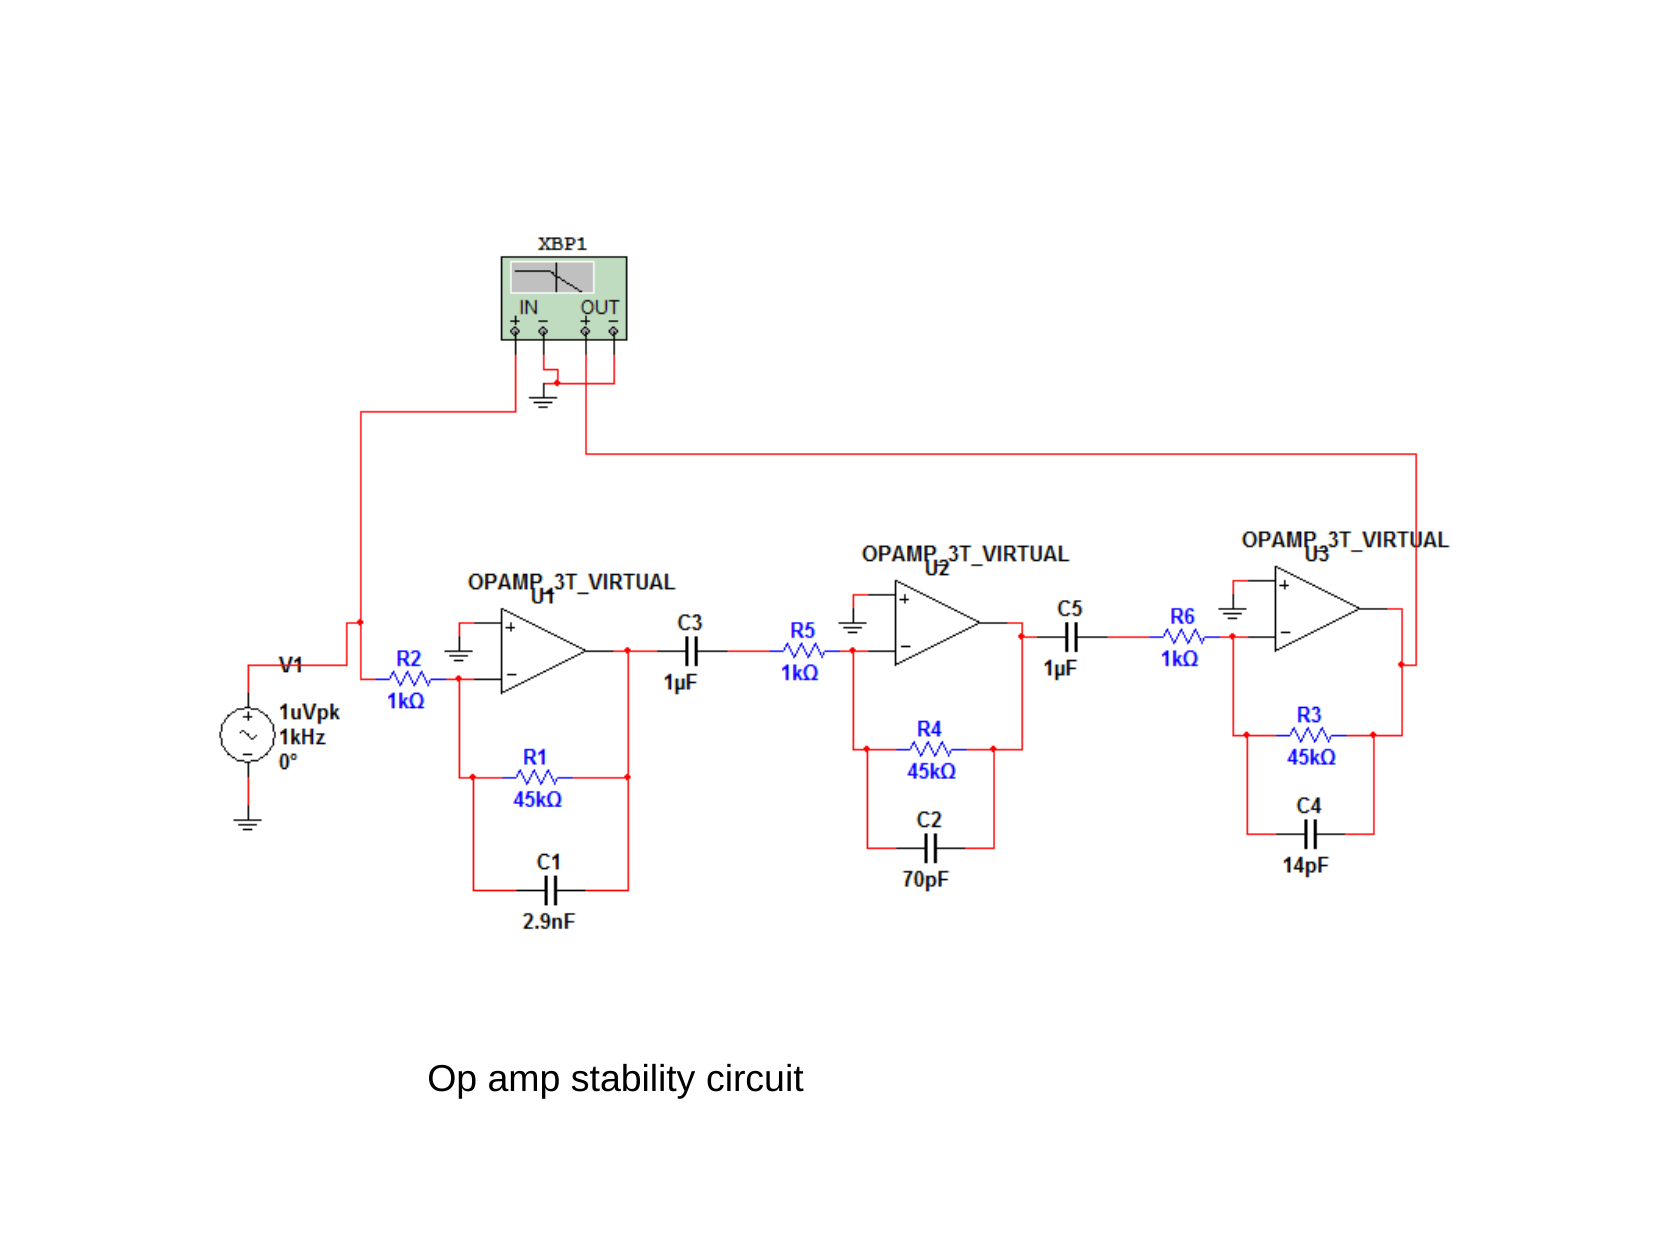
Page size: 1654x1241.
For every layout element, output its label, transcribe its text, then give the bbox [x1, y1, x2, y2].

text_box Op amp stability circuit [412, 1050, 819, 1107]
picture [190, 208, 1486, 1048]
